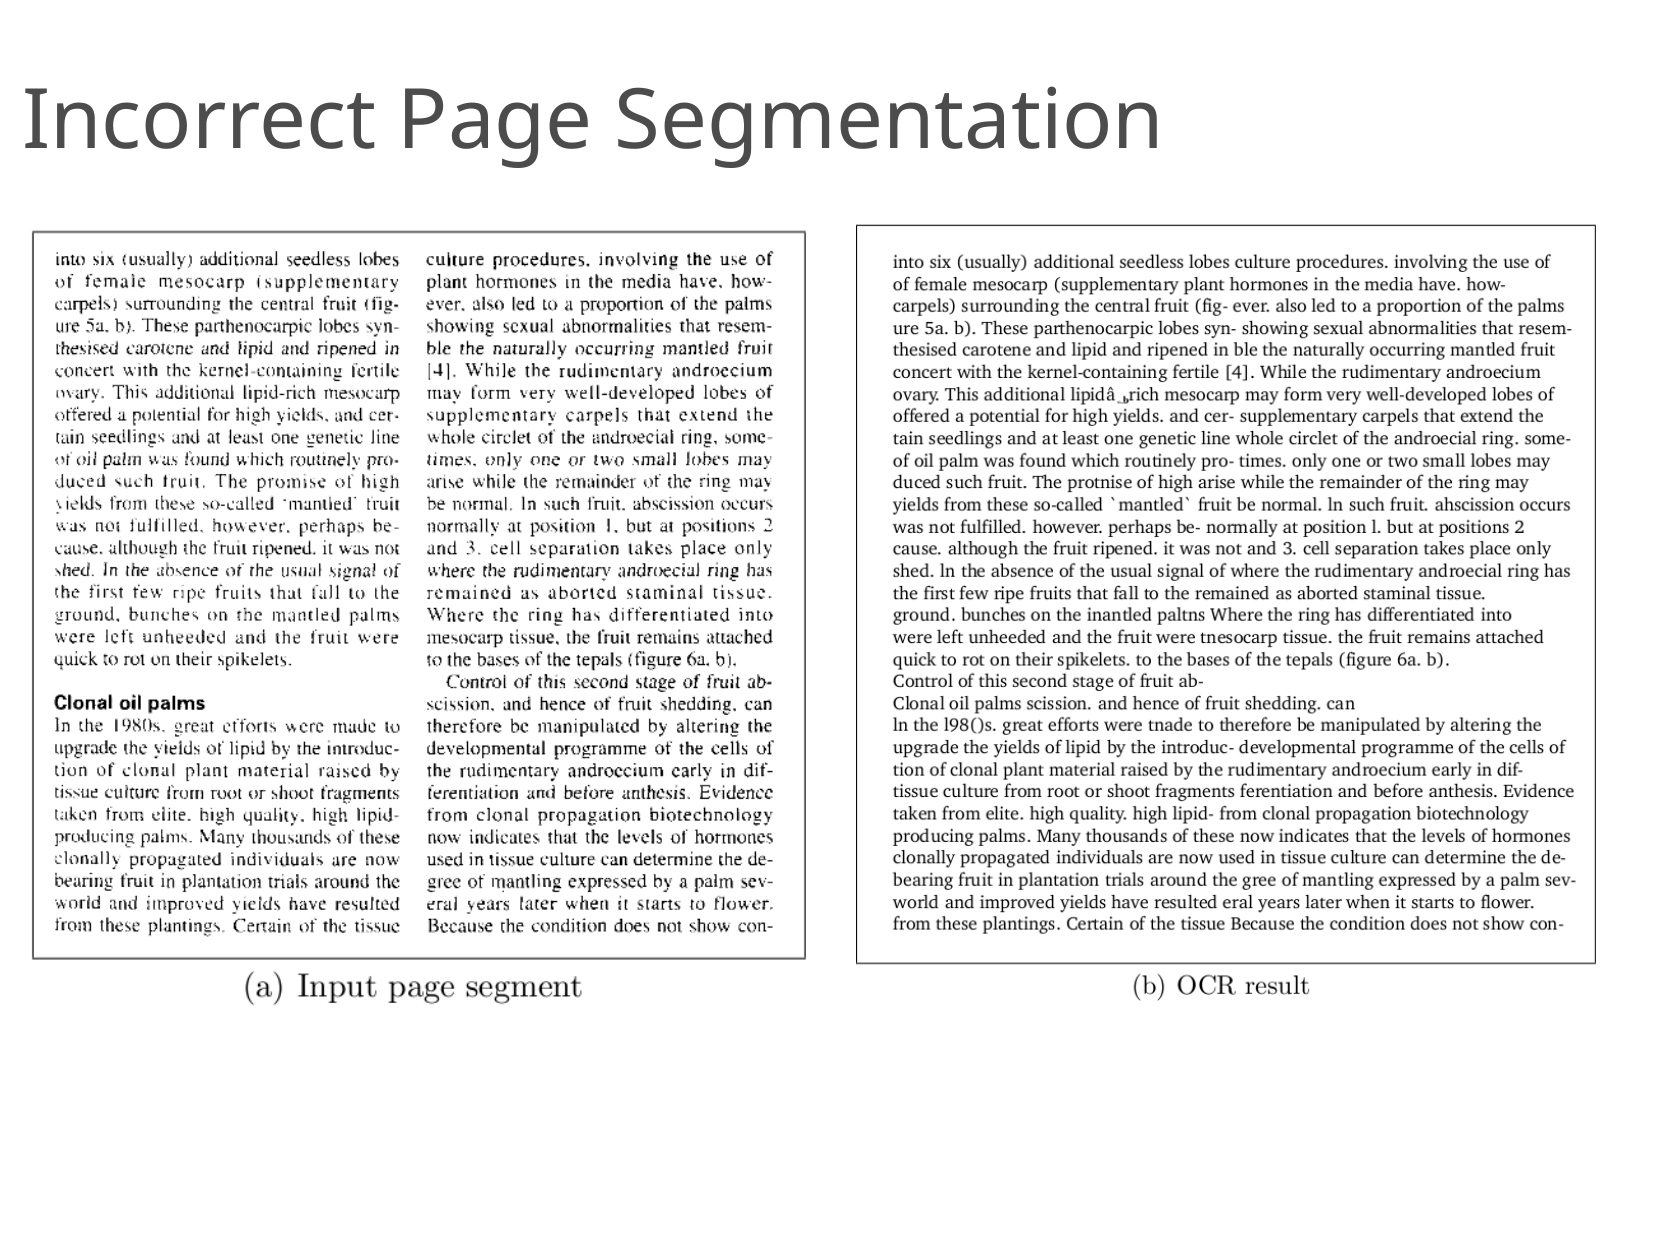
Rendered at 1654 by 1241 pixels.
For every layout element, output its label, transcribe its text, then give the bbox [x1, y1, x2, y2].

title Incorrect Page Segmentation [22, 26, 1654, 205]
picture [854, 222, 1598, 1003]
picture [30, 227, 811, 1017]
